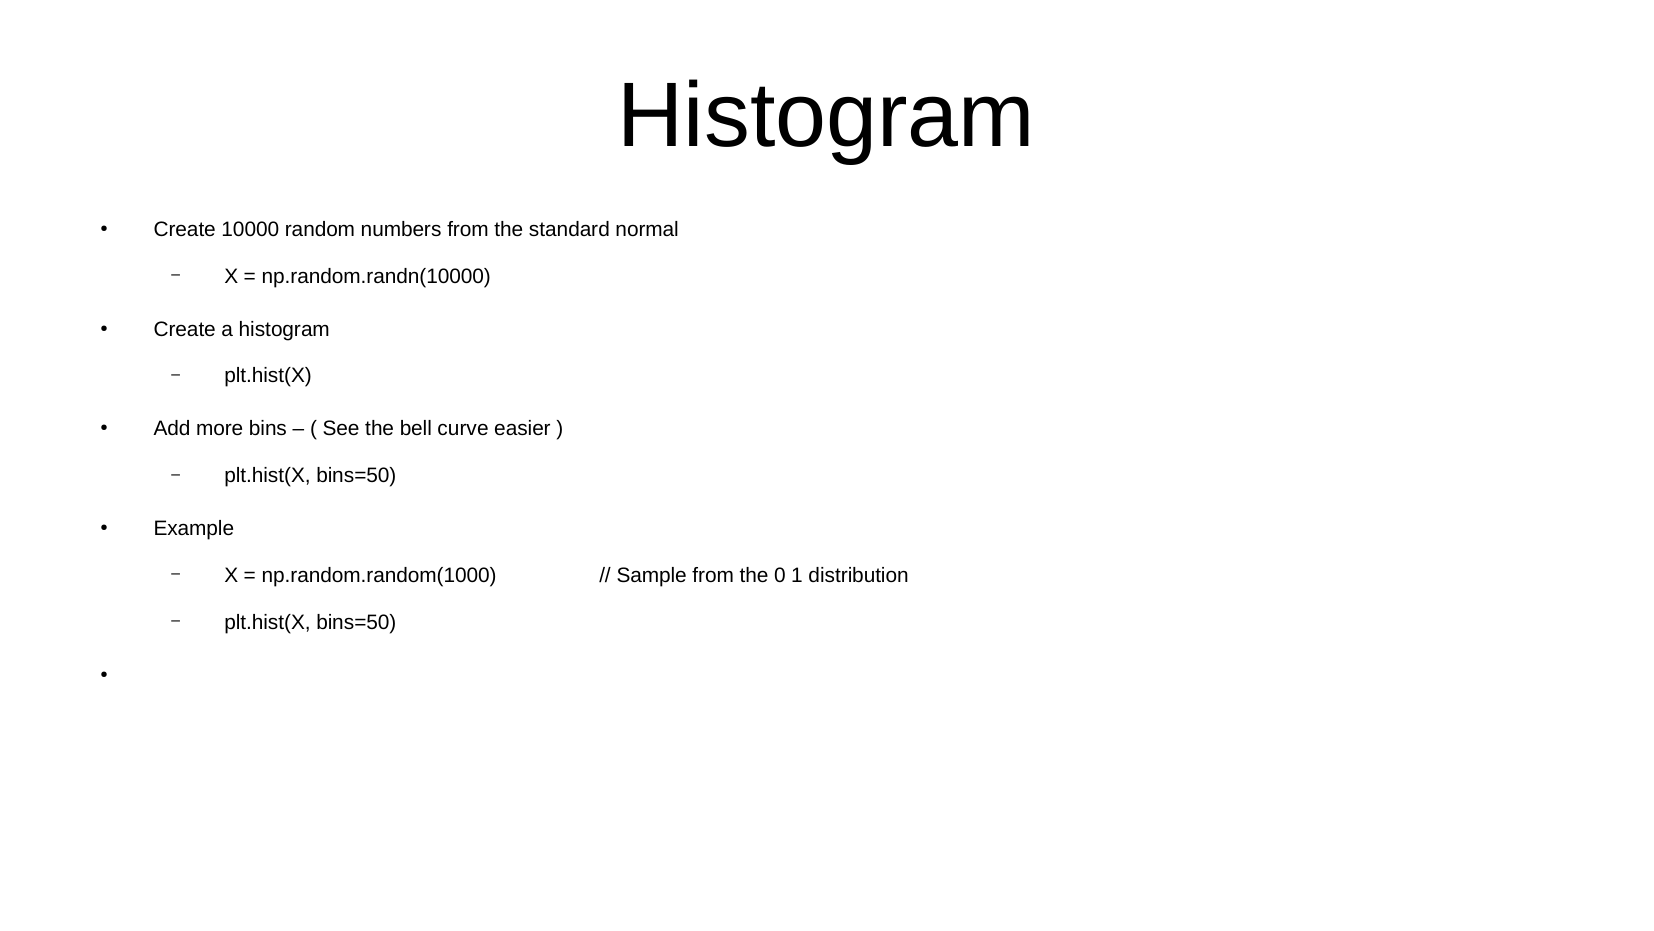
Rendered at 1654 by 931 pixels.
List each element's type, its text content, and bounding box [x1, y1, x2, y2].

list Create 10000 random numbers from the standard normal X = np.random.randn(10000) Create a histogram plt.hist(X) Add more bins – ( See the bell curve easier ) plt.hist(X, bins=50) Example X = np.random.random(1000) // Sample from the 0 1 distribution plt.hist(X, bins=50) [82, 217, 1621, 901]
title Histogram [82, 37, 1571, 193]
